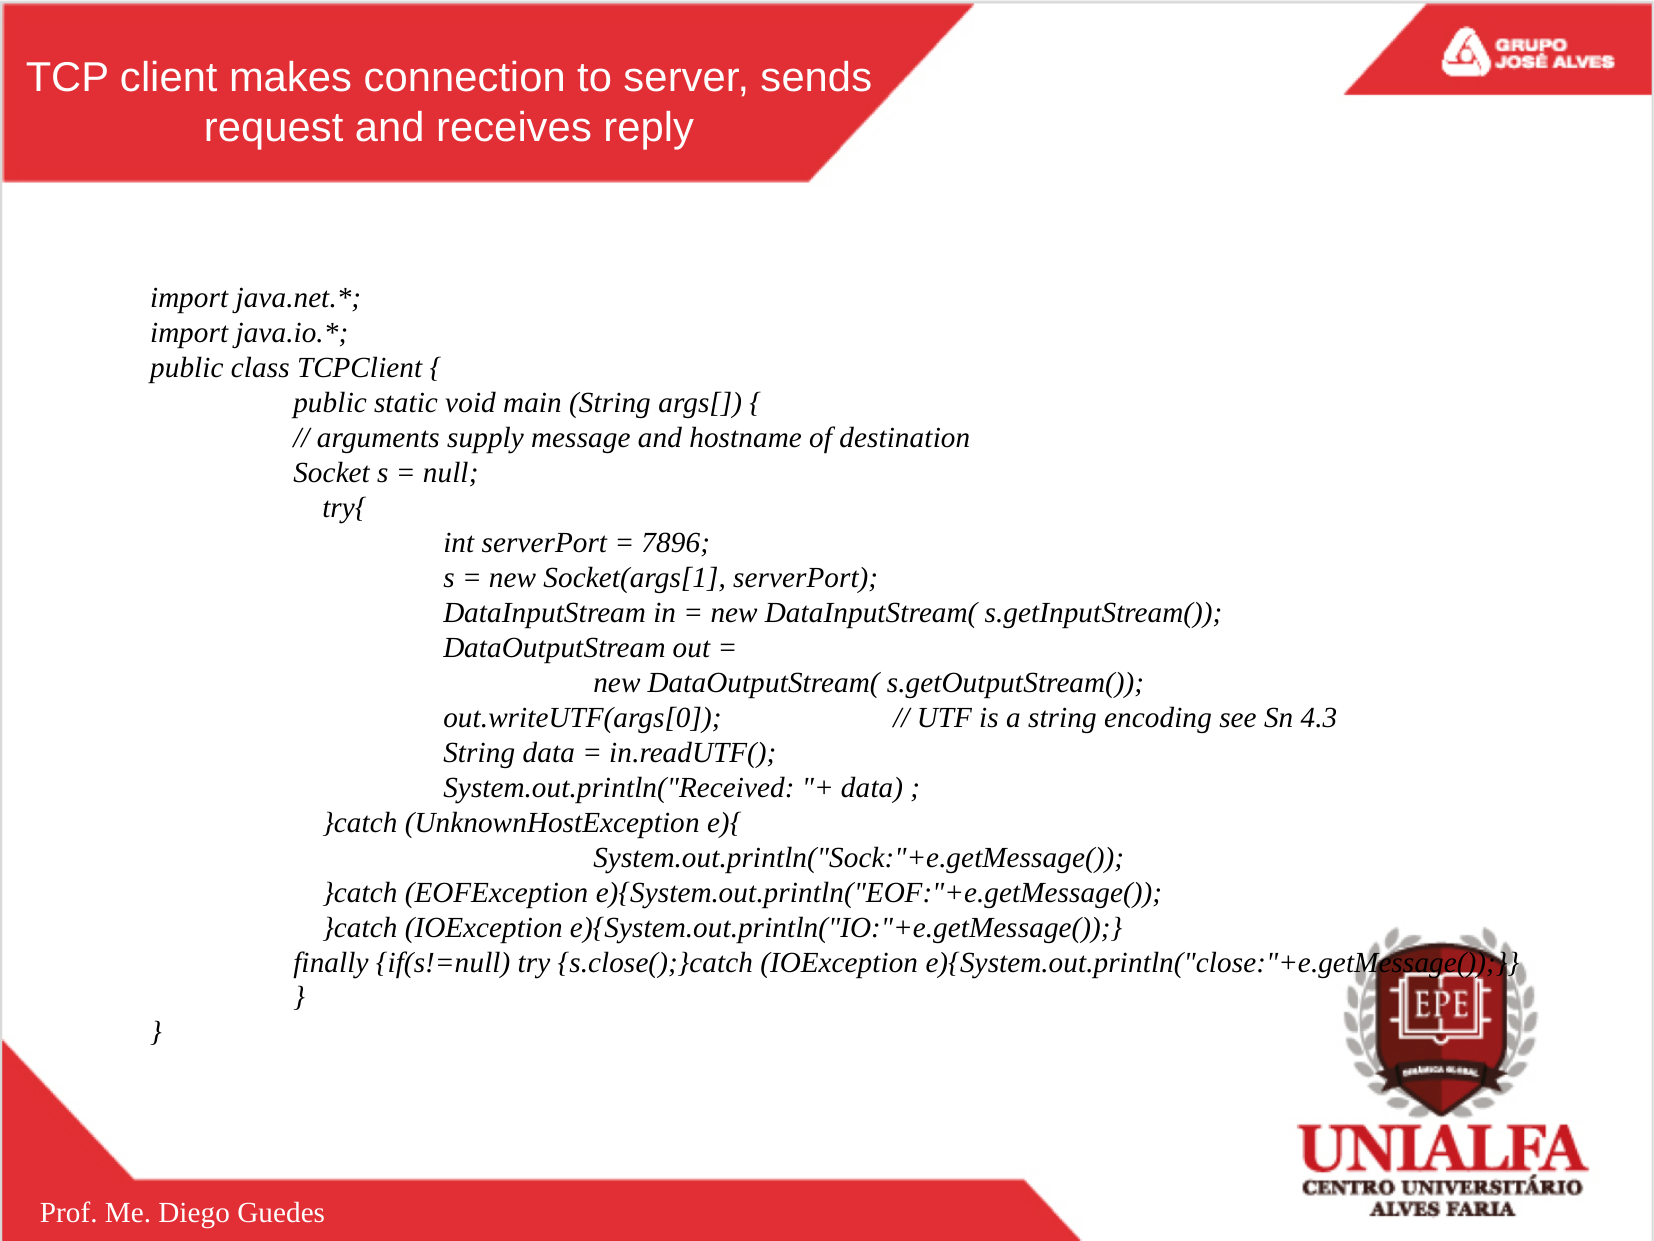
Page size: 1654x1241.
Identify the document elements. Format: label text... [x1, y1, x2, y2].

title TCP client makes connection to server, sends request and receives reply [1, 1, 904, 159]
picture [0, 0, 1654, 1241]
text_box import java.net.*; import java.io.*; public class TCPClient { public static void main (String args[]) { // arguments supply message and hostname of destination Socket s = null; try{ int serverPort = 7896; s = new Socket(args[1], serverPort); DataInputStream in = new DataInputStream( s.getInputStream()); DataOutputStream out = new DataOutputStream( s.getOutputStream()); out.writeUTF(args[0]); // UTF is a string encoding see Sn 4.3 String data = in.readUTF(); System.out.println("Received: "+ data) ; }catch (UnknownHostException e){ System.out.println("Sock:"+e.getMessage()); }catch (EOFException e){System.out.println("EOF:"+e.getMessage()); }catch (IOException e){System.out.println("IO:"+e.getMessage());} finally {if(s!=null) try {s.close();}catch (IOException e){System.out.println("close:"+e.getMessage());}} } } [143, 278, 1556, 1123]
